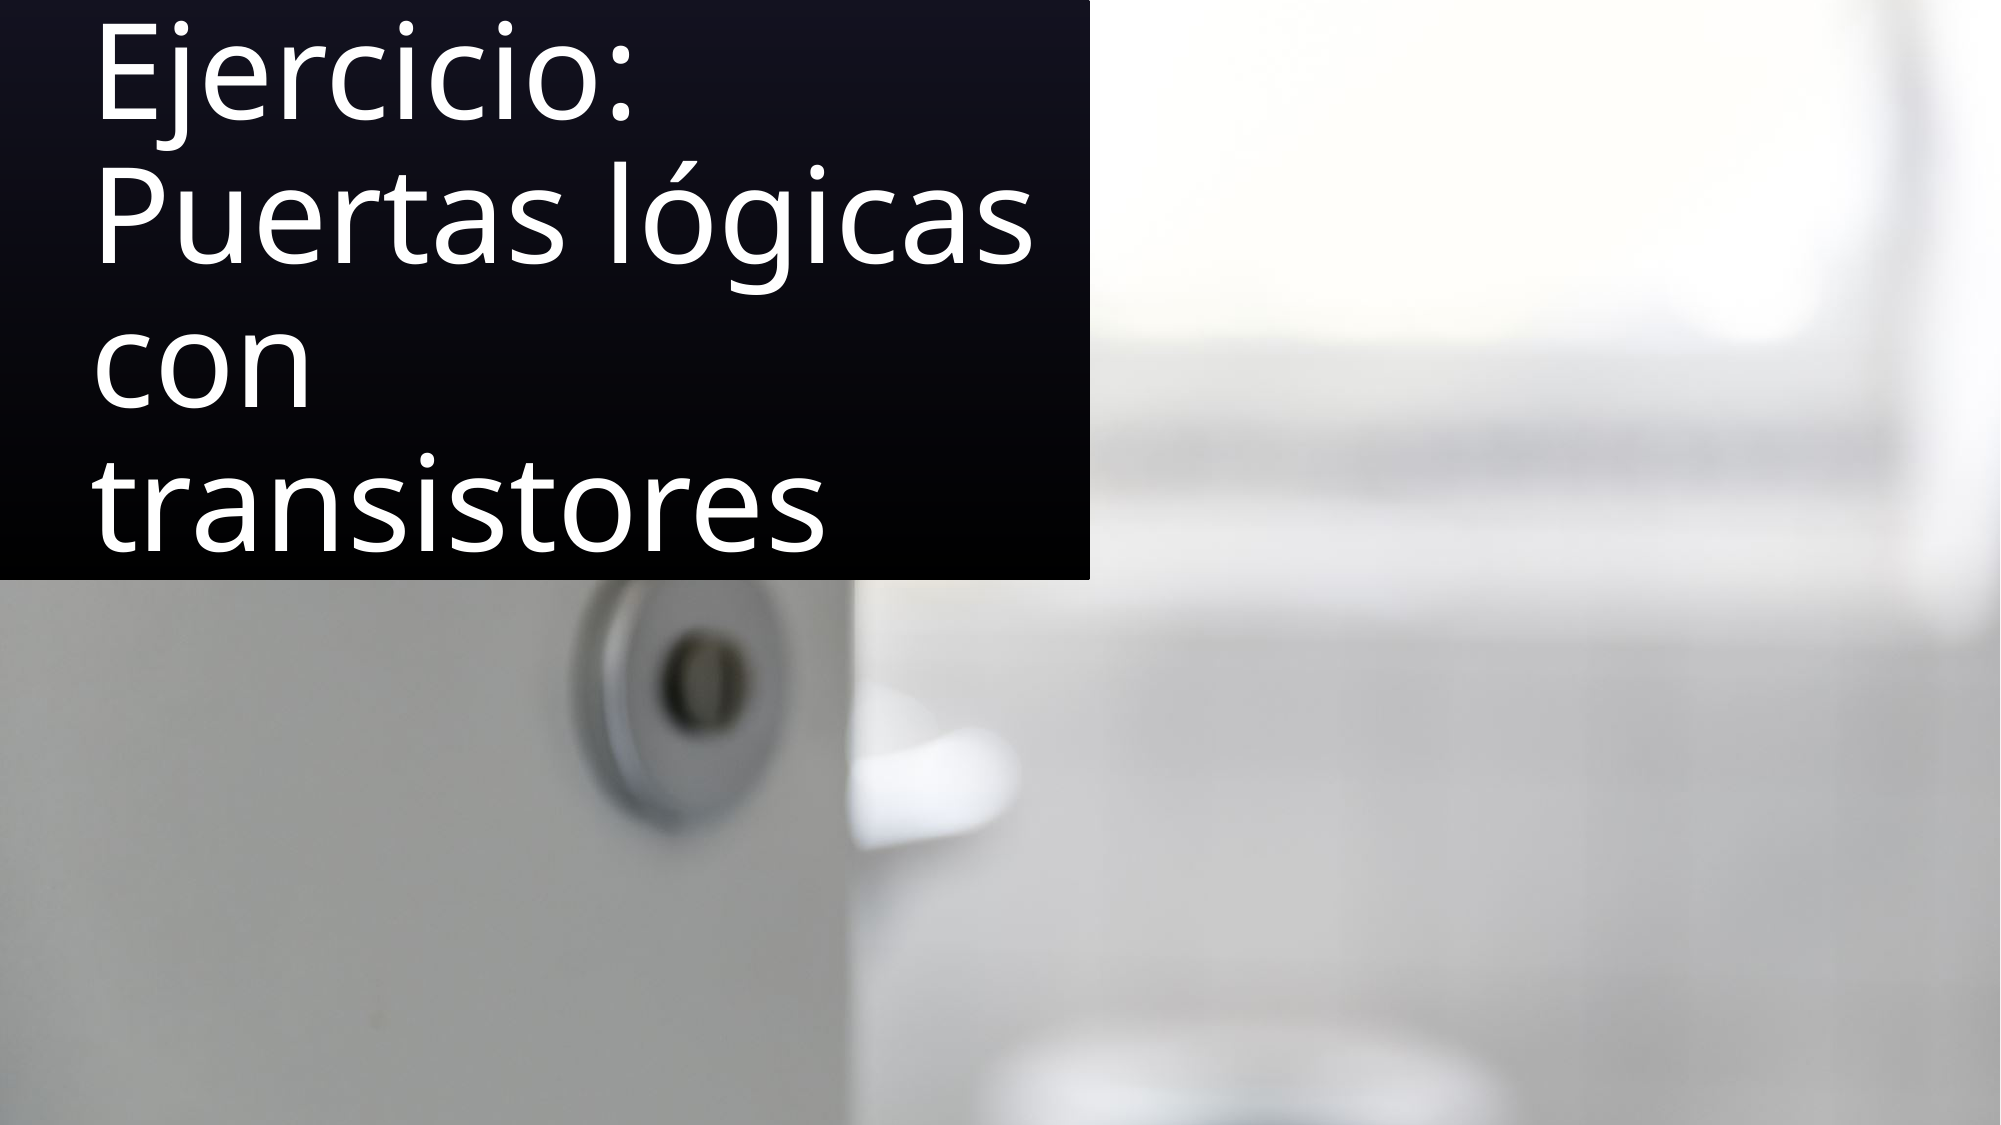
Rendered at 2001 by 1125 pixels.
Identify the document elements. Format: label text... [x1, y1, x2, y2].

picture [0, 0, 2000, 1125]
title Ejercicio: Puertas lógicas con transistores [0, 0, 1090, 580]
